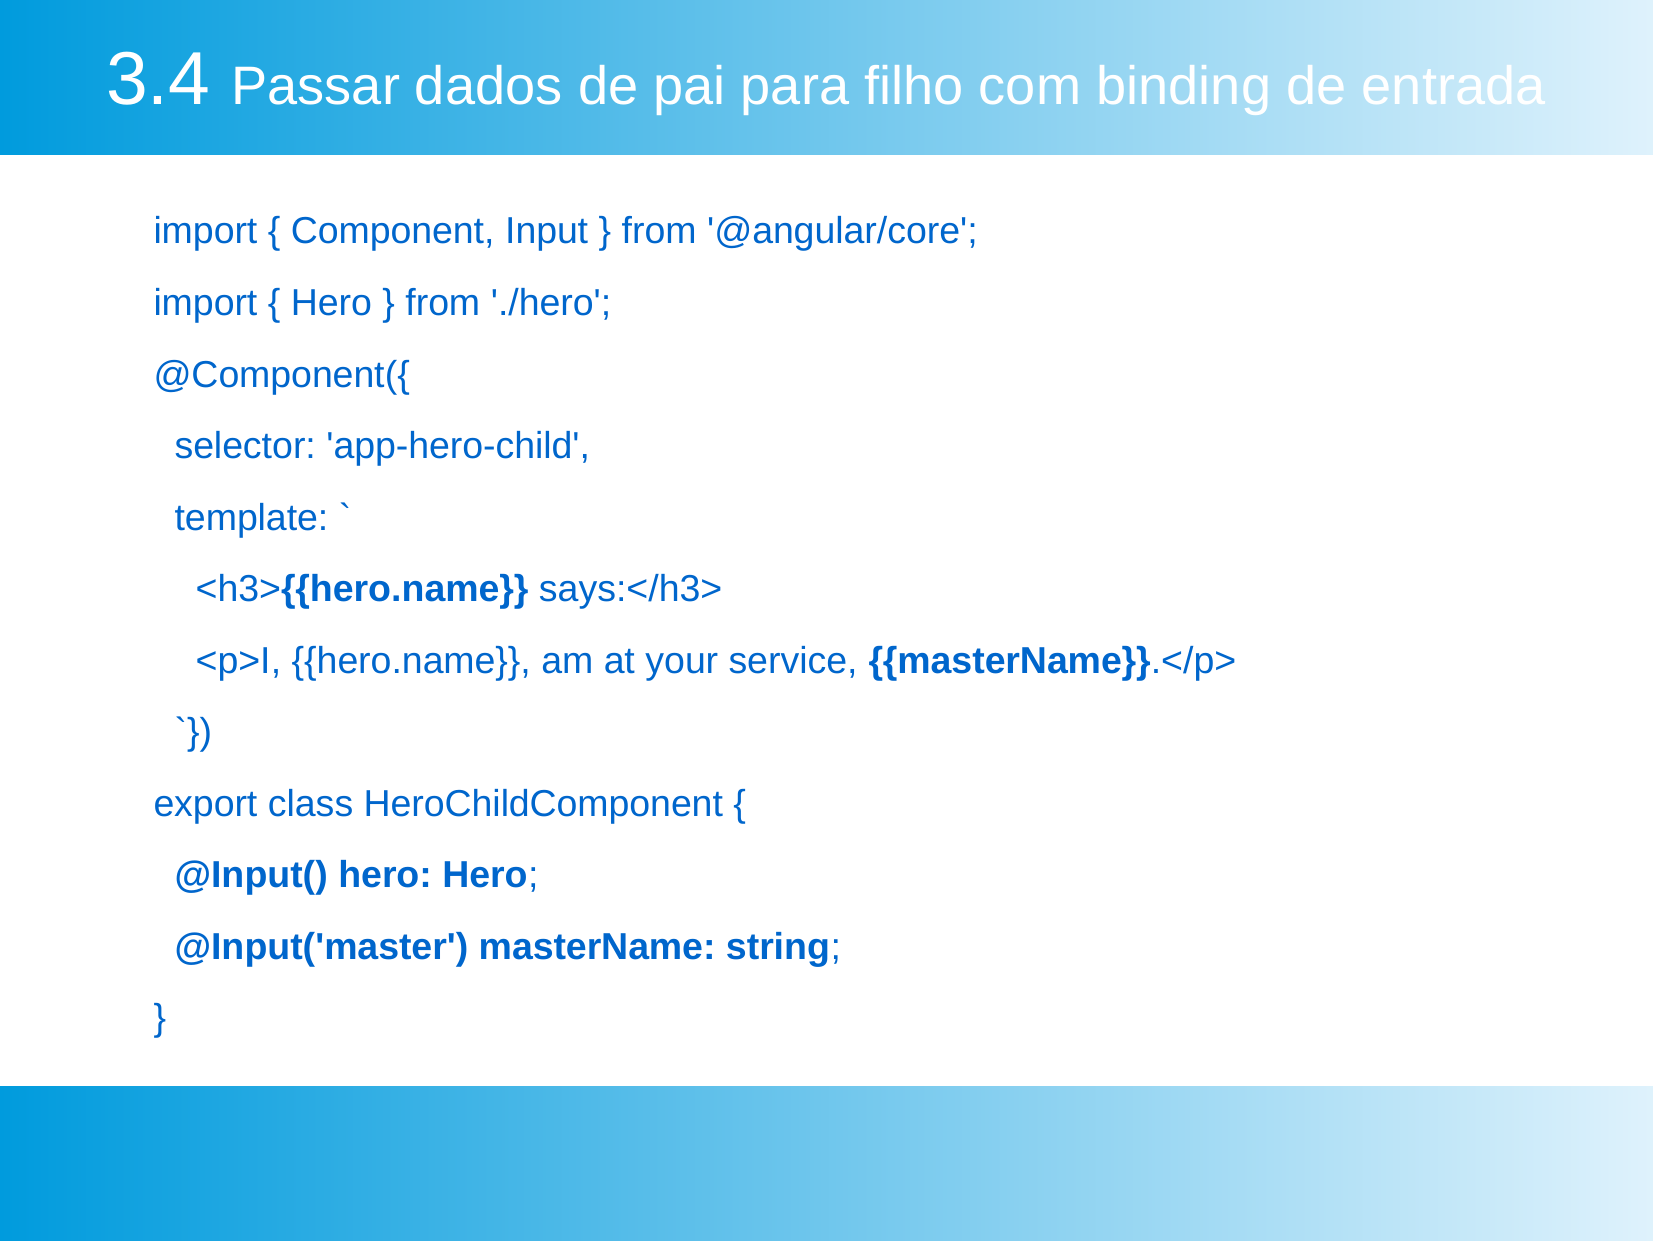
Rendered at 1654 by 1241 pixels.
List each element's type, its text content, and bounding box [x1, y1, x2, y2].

title 3.4 Passar dados de pai para filho com binding de entrada [82, 5, 1571, 151]
list import { Component, Input } from '@angular/core'; import { Hero } from './hero'; @Component({ selector: 'app-hero-child', template: ` <h3>{{hero.name}} says:</h3> <p>I, {{hero.name}}, am at your service, {{masterName}}.</p> `}) export class HeroChildComponent { @Input() hero: Hero; @Input('master') masterName: string; } [82, 210, 1571, 1036]
